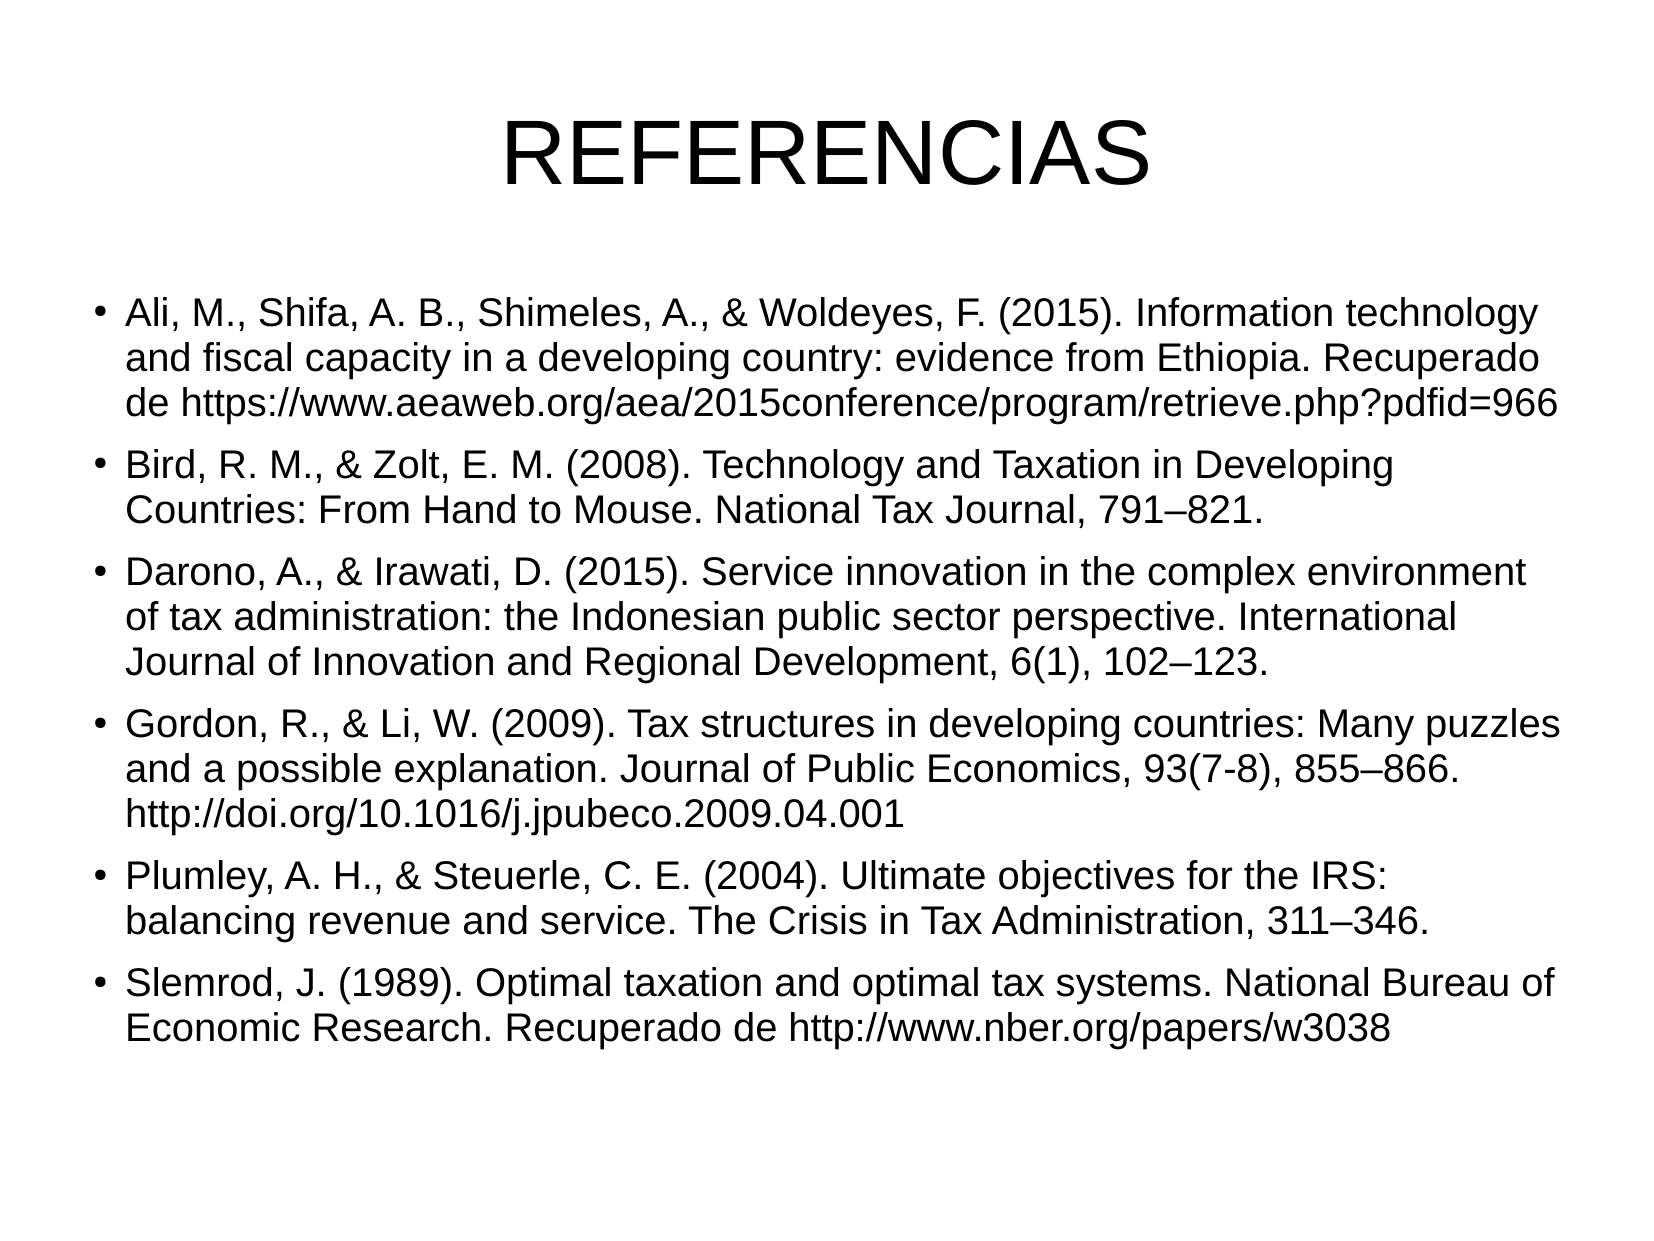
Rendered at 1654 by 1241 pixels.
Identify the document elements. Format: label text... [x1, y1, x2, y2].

list Ali, M., Shifa, A. B., Shimeles, A., & Woldeyes, F. (2015). Information technology and fiscal capacity in a developing country: evidence from Ethiopia. Recuperado de https://www.aeaweb.org/aea/2015conference/program/retrieve.php?pdfid=966 Bird, R. M., & Zolt, E. M. (2008). Technology and Taxation in Developing Countries: From Hand to Mouse. National Tax Journal, 791–821. Darono, A., & Irawati, D. (2015). Service innovation in the complex environment of tax administration: the Indonesian public sector perspective. International Journal of Innovation and Regional Development, 6(1), 102–123. Gordon, R., & Li, W. (2009). Tax structures in developing countries: Many puzzles and a possible explanation. Journal of Public Economics, 93(7-8), 855–866. http://doi.org/10.1016/j.jpubeco.2009.04.001 Plumley, A. H., & Steuerle, C. E. (2004). Ultimate objectives for the IRS: balancing revenue and service. The Crisis in Tax Administration, 311–346. Slemrod, J. (1989). Optimal taxation and optimal tax systems. National Bureau of Economic Research. Recuperado de http://www.nber.org/papers/w3038 [82, 290, 1571, 1182]
title REFERENCIAS [82, 49, 1571, 257]
